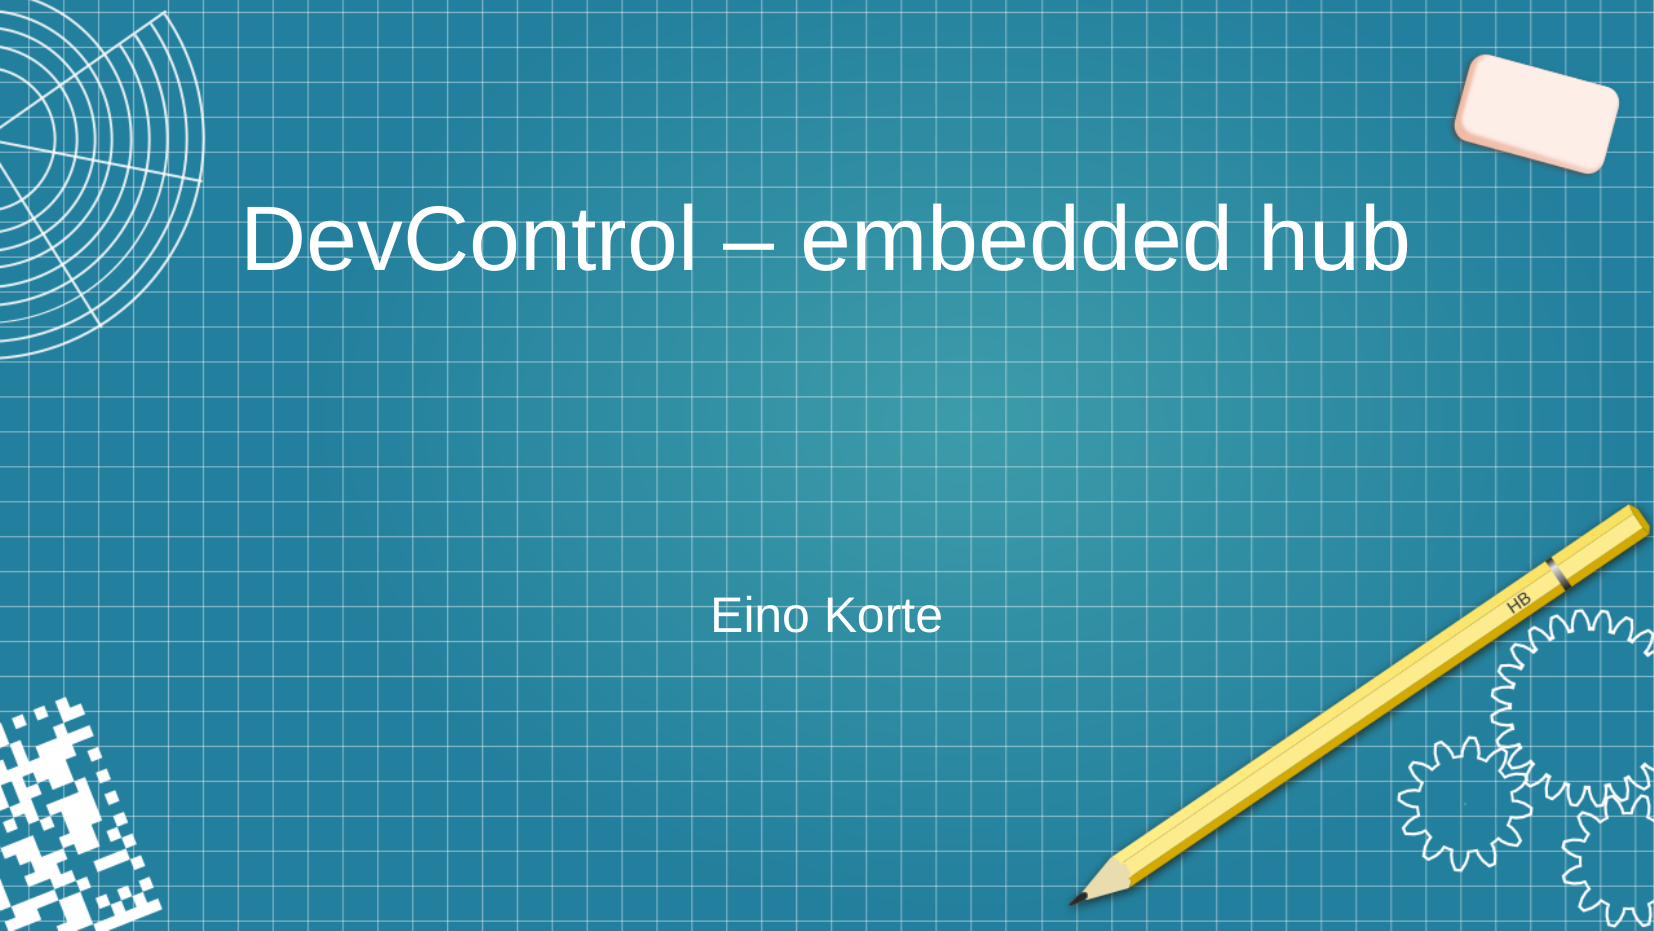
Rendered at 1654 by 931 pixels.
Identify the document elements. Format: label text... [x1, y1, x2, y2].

title DevControl – embedded hub [82, 132, 1571, 346]
subtitle Eino Korte [82, 389, 1571, 842]
picture [0, 0, 1654, 931]
